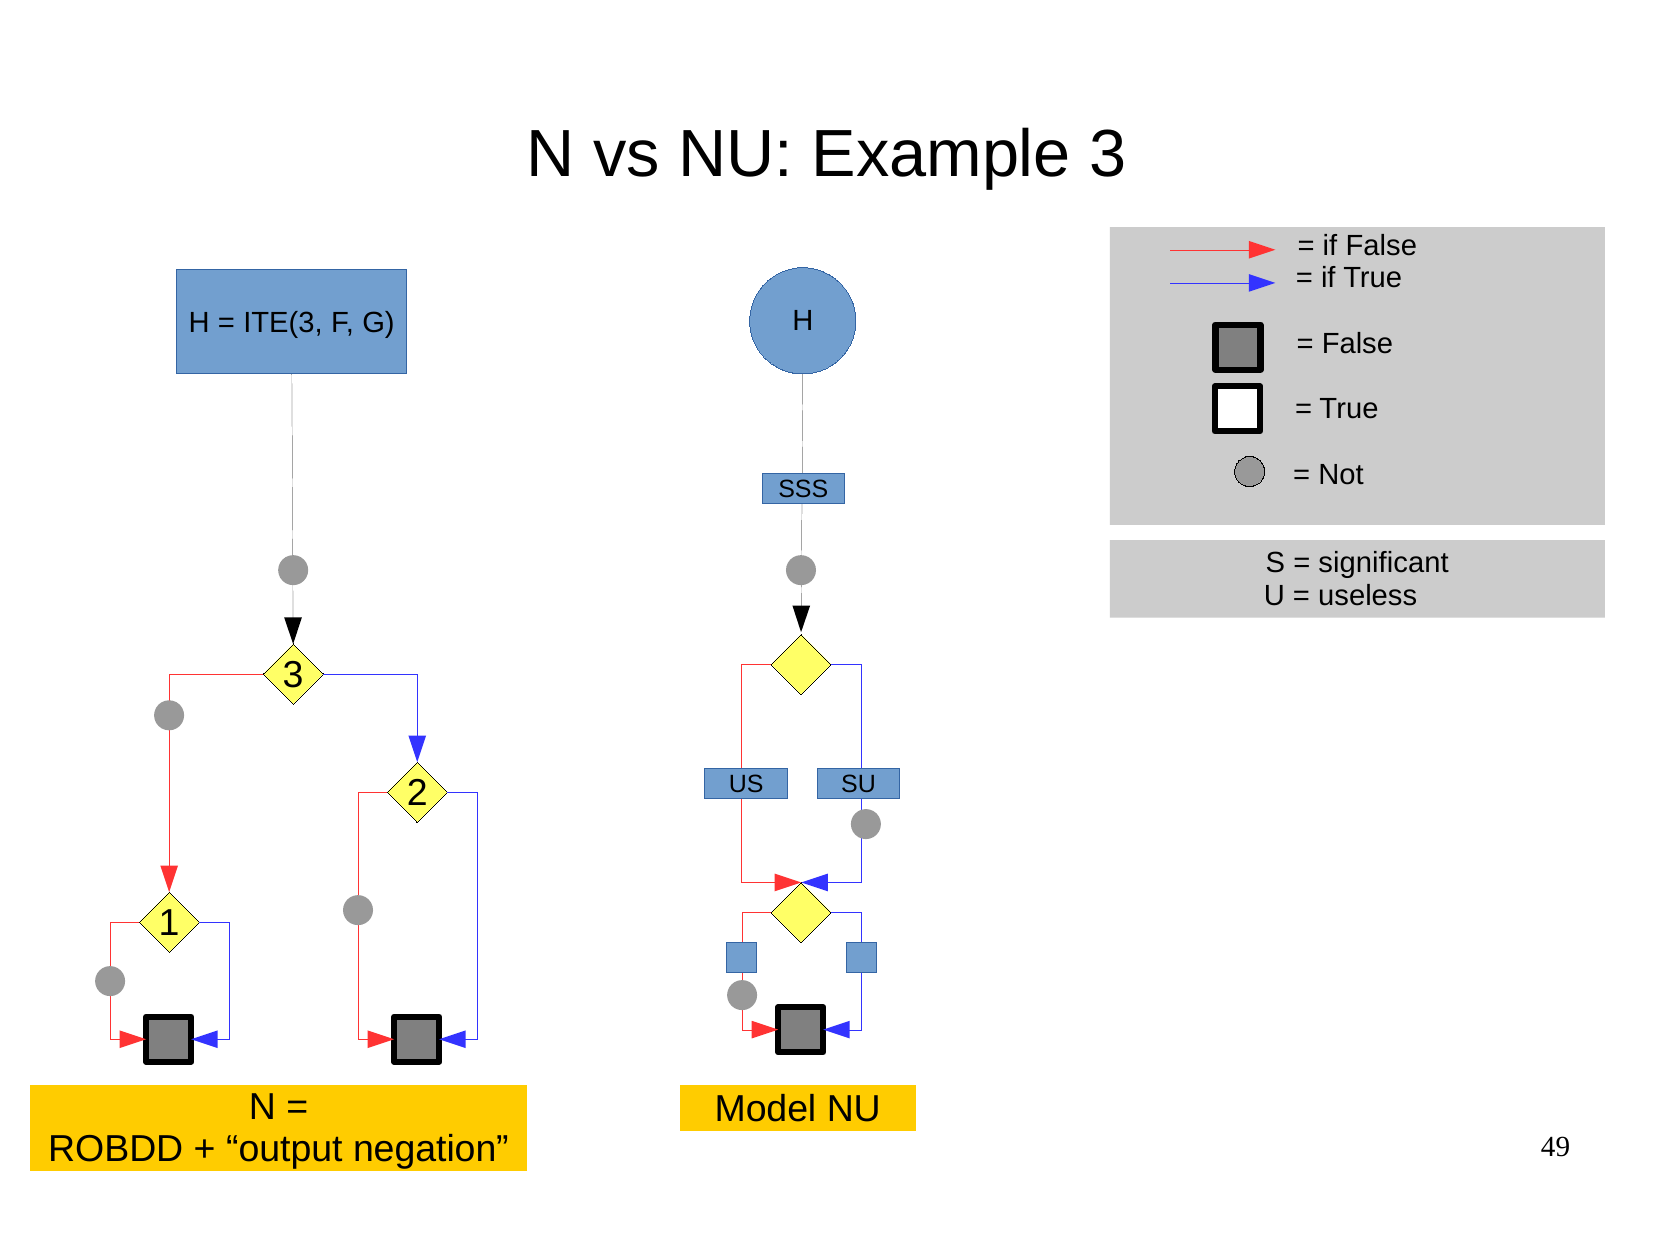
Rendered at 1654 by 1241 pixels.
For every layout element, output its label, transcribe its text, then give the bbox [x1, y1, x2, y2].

text_box [727, 980, 758, 1011]
text_box [154, 700, 185, 731]
text_box [850, 809, 881, 840]
text_box H = ITE(3, F, G) [176, 269, 407, 374]
text_box 3 [263, 643, 324, 705]
text_box 1 [139, 892, 200, 953]
text_box H [749, 267, 856, 374]
text_box Model NU [680, 1085, 916, 1131]
text_box [1215, 386, 1261, 432]
text_box [1234, 456, 1265, 487]
text_box [771, 883, 831, 943]
text_box [278, 555, 309, 586]
text_box [846, 942, 877, 973]
text_box SSS [762, 473, 845, 504]
text_box [785, 555, 817, 586]
title N vs NU: Example 3 [82, 49, 1571, 257]
text_box SU [817, 768, 900, 799]
text_box [394, 1016, 440, 1062]
text_box US [704, 768, 788, 799]
text_box = if False = if True = False = True = Not [1109, 227, 1605, 525]
text_box [726, 942, 757, 973]
text_box [95, 966, 126, 997]
text_box N = ROBDD + “output negation” [30, 1085, 527, 1171]
text_box [146, 1016, 192, 1062]
text_box [771, 634, 831, 695]
text_box 2 [387, 762, 448, 823]
text_box [342, 895, 374, 926]
text_box [778, 1007, 824, 1053]
text_box [1215, 324, 1261, 370]
text_box S = significant U = useless [1109, 540, 1605, 618]
